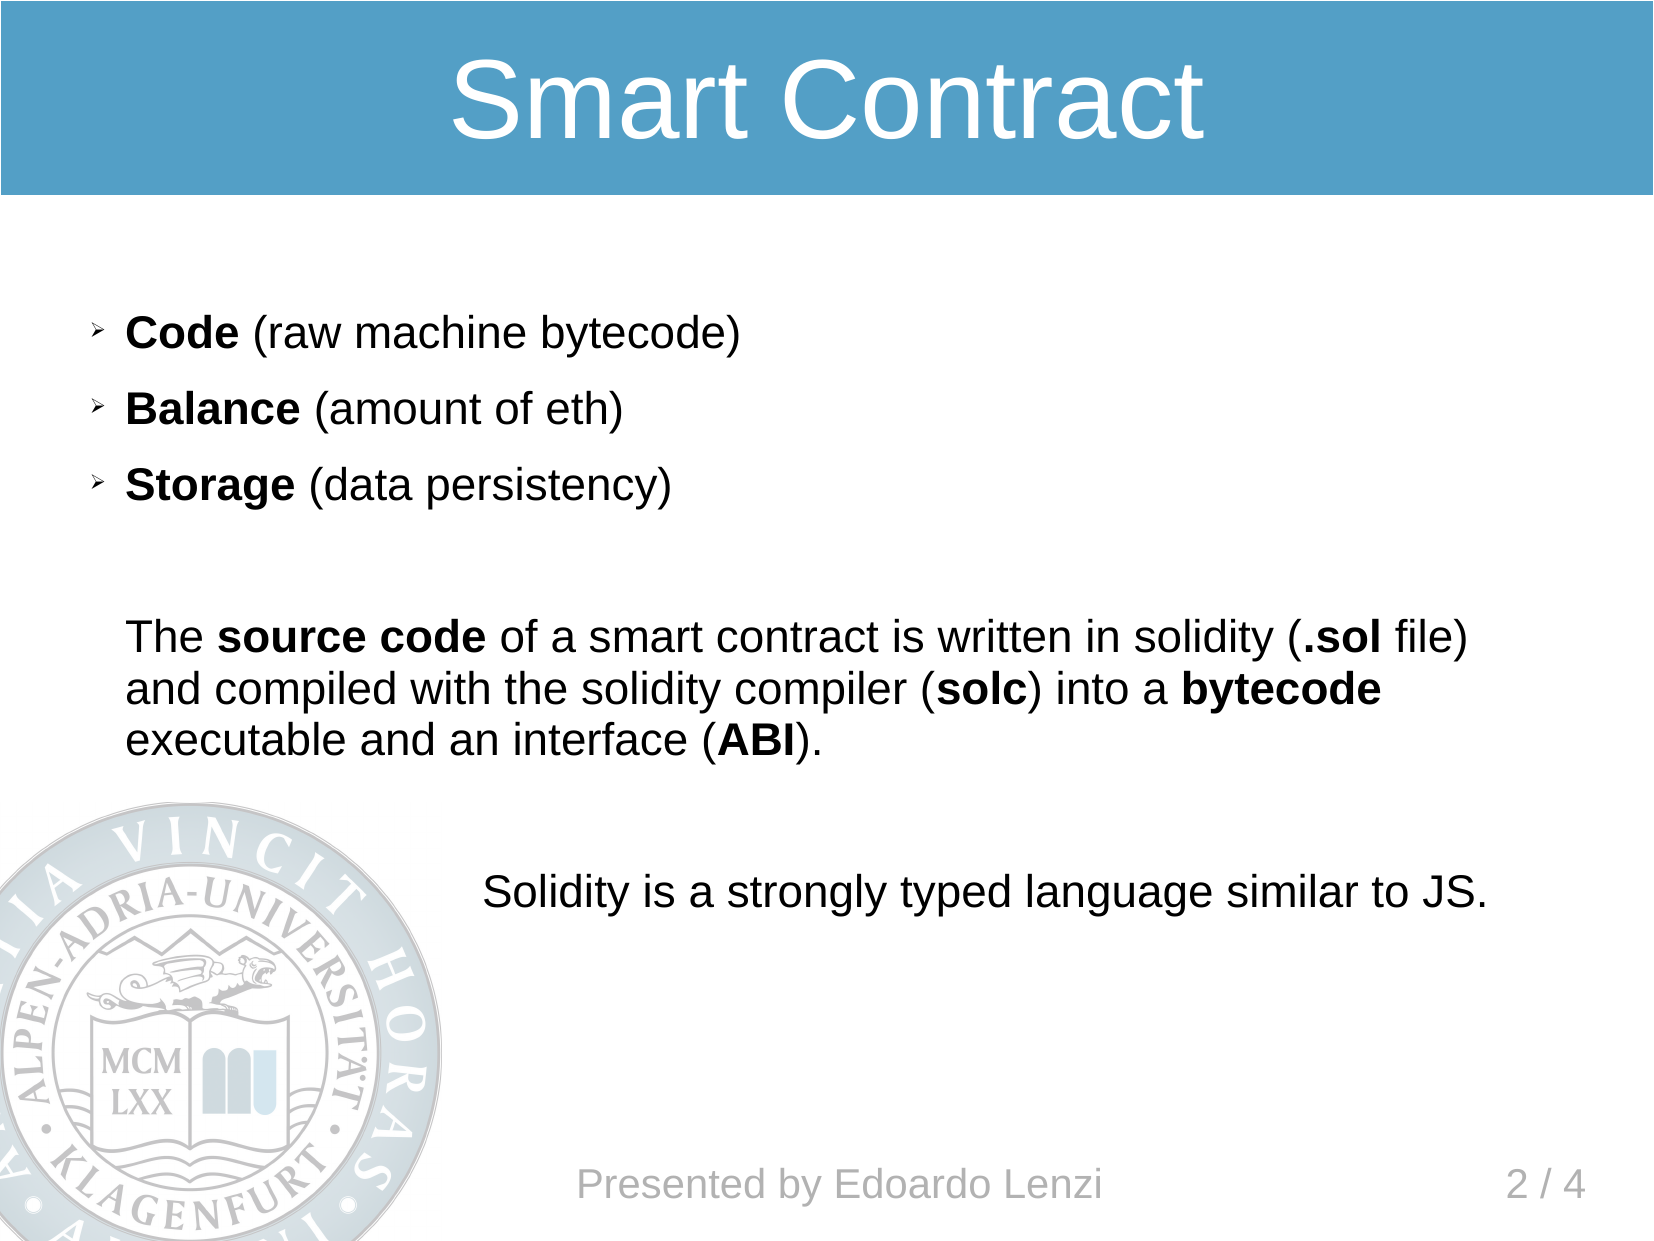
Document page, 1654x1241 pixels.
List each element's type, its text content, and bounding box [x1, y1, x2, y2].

text_box [1571, 0, 1654, 196]
text_box [0, 801, 452, 1241]
text_box Code (raw machine bytecode) Balance (amount of eth) Storage (data persistency) The source code of a smart contract is written in solidity (.sol file) and compiled with the solidity compiler (solc) into a bytecode executable and an interface (ABI). Solidity is a strongly typed language similar to JS. [75, 223, 1561, 925]
text_box [0, 0, 82, 196]
title Smart Contract [82, 0, 1571, 204]
list Presented by Edoardo Lenzi 2 / 4 [505, 1160, 1654, 1241]
